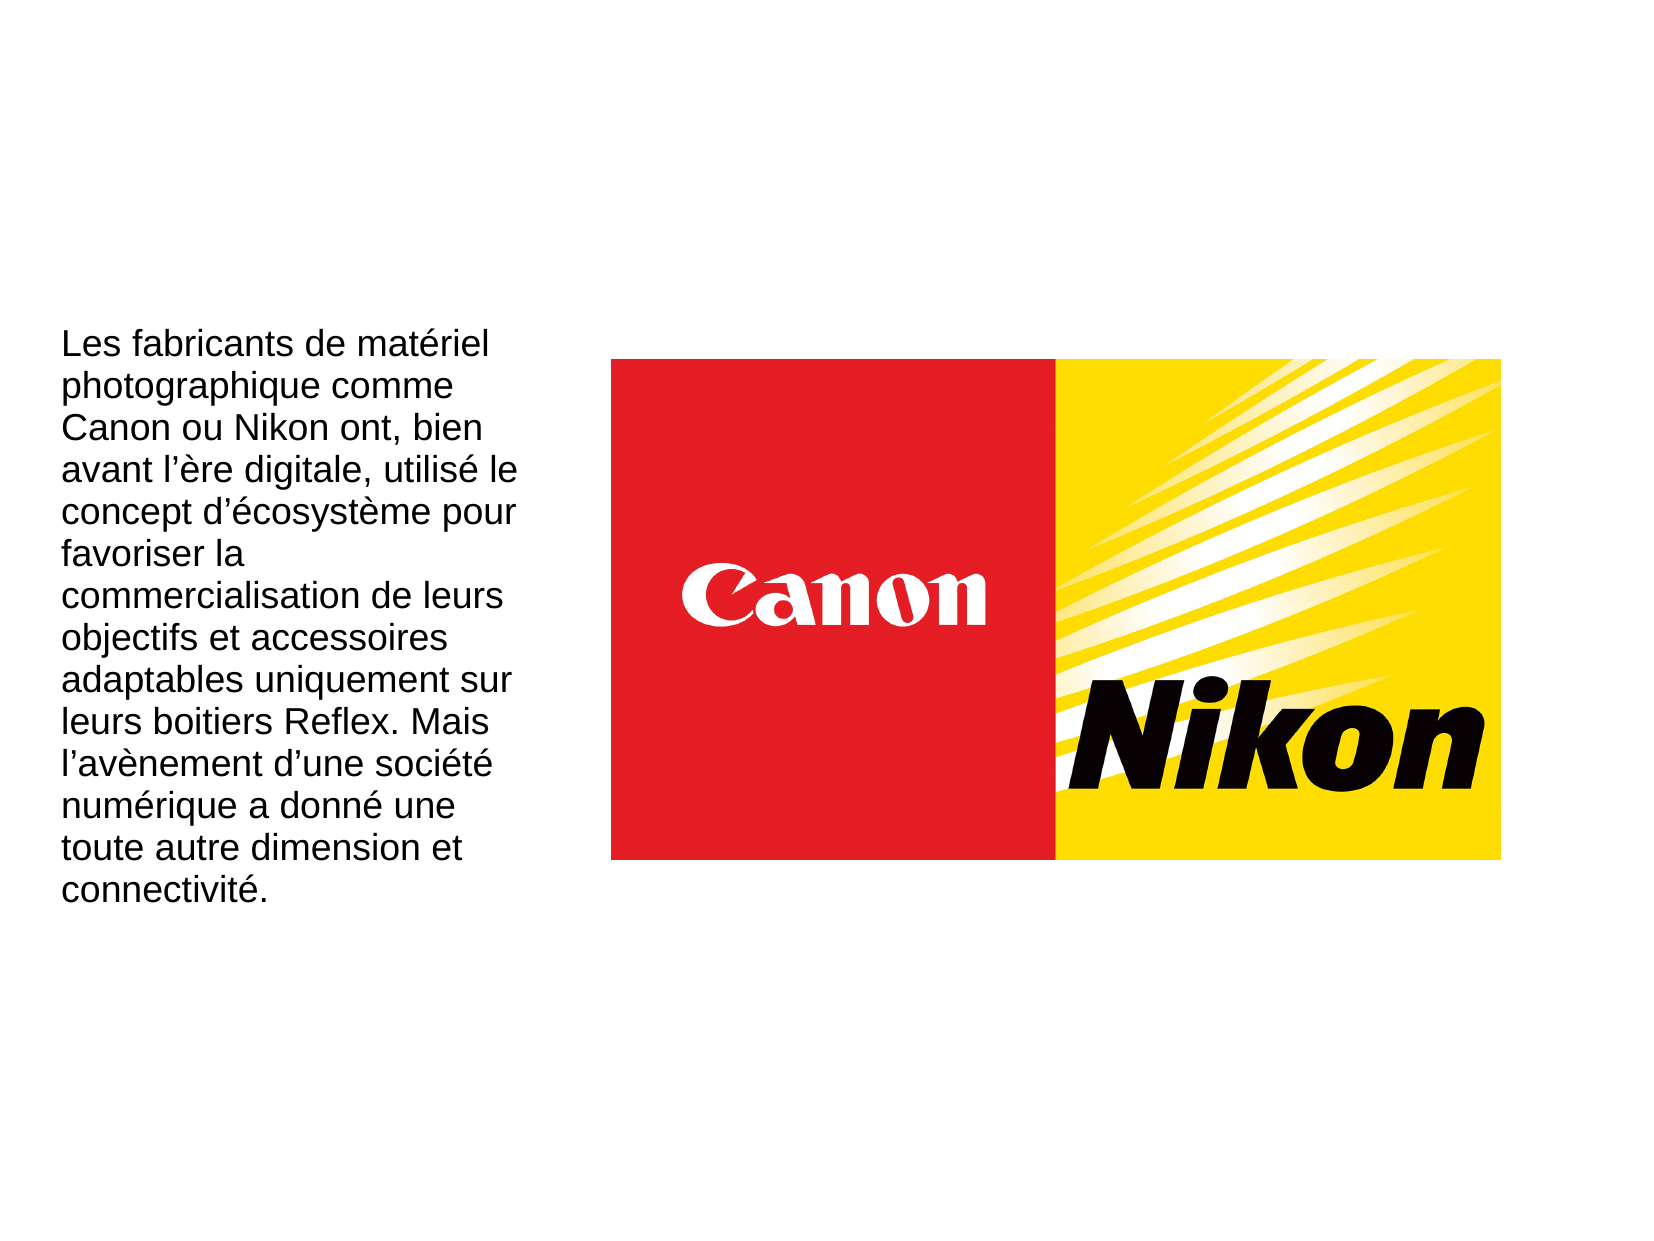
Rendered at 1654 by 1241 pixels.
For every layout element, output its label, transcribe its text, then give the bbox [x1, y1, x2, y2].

picture [611, 359, 1501, 860]
text_box Les fabricants de matériel photographique comme Canon ou Nikon ont, bien avant l’ère digitale, utilisé le concept d’écosystème pour favoriser la commercialisation de leurs objectifs et accessoires adaptables uniquement sur leurs boitiers Reflex. Mais l’avènement d’une société numérique a donné une toute autre dimension et connectivité. [46, 315, 556, 918]
